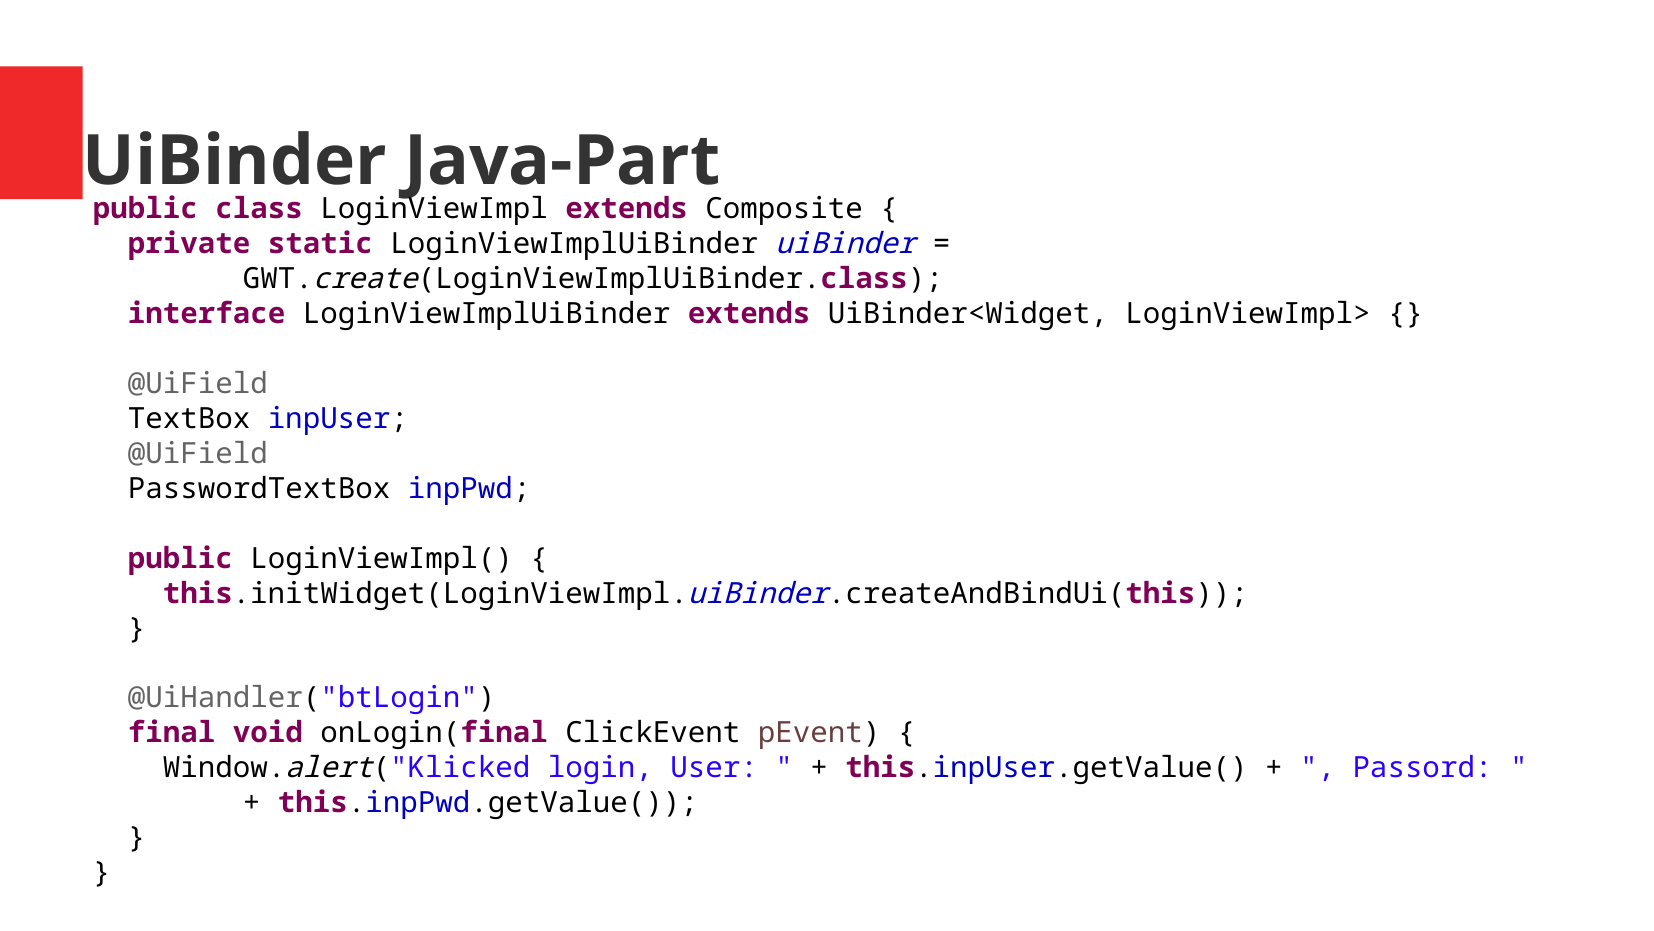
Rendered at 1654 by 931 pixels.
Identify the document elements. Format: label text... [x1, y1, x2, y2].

title UiBinder Java-Part [82, 33, 1571, 181]
text_box public class LoginViewImpl extends Composite { private static LoginViewImplUiBinder uiBinder = GWT.create(LoginViewImplUiBinder.class); interface LoginViewImplUiBinder extends UiBinder<Widget, LoginViewImpl> {} @UiField TextBox inpUser; @UiField PasswordTextBox inpPwd; public LoginViewImpl() { this.initWidget(LoginViewImpl.uiBinder.createAndBindUi(this)); } @UiHandler("btLogin") final void onLogin(final ClickEvent pEvent) { Window.alert("Klicked login, User: " + this.inpUser.getValue() + ", Passord: " + this.inpPwd.getValue()); } } [78, 181, 1589, 896]
